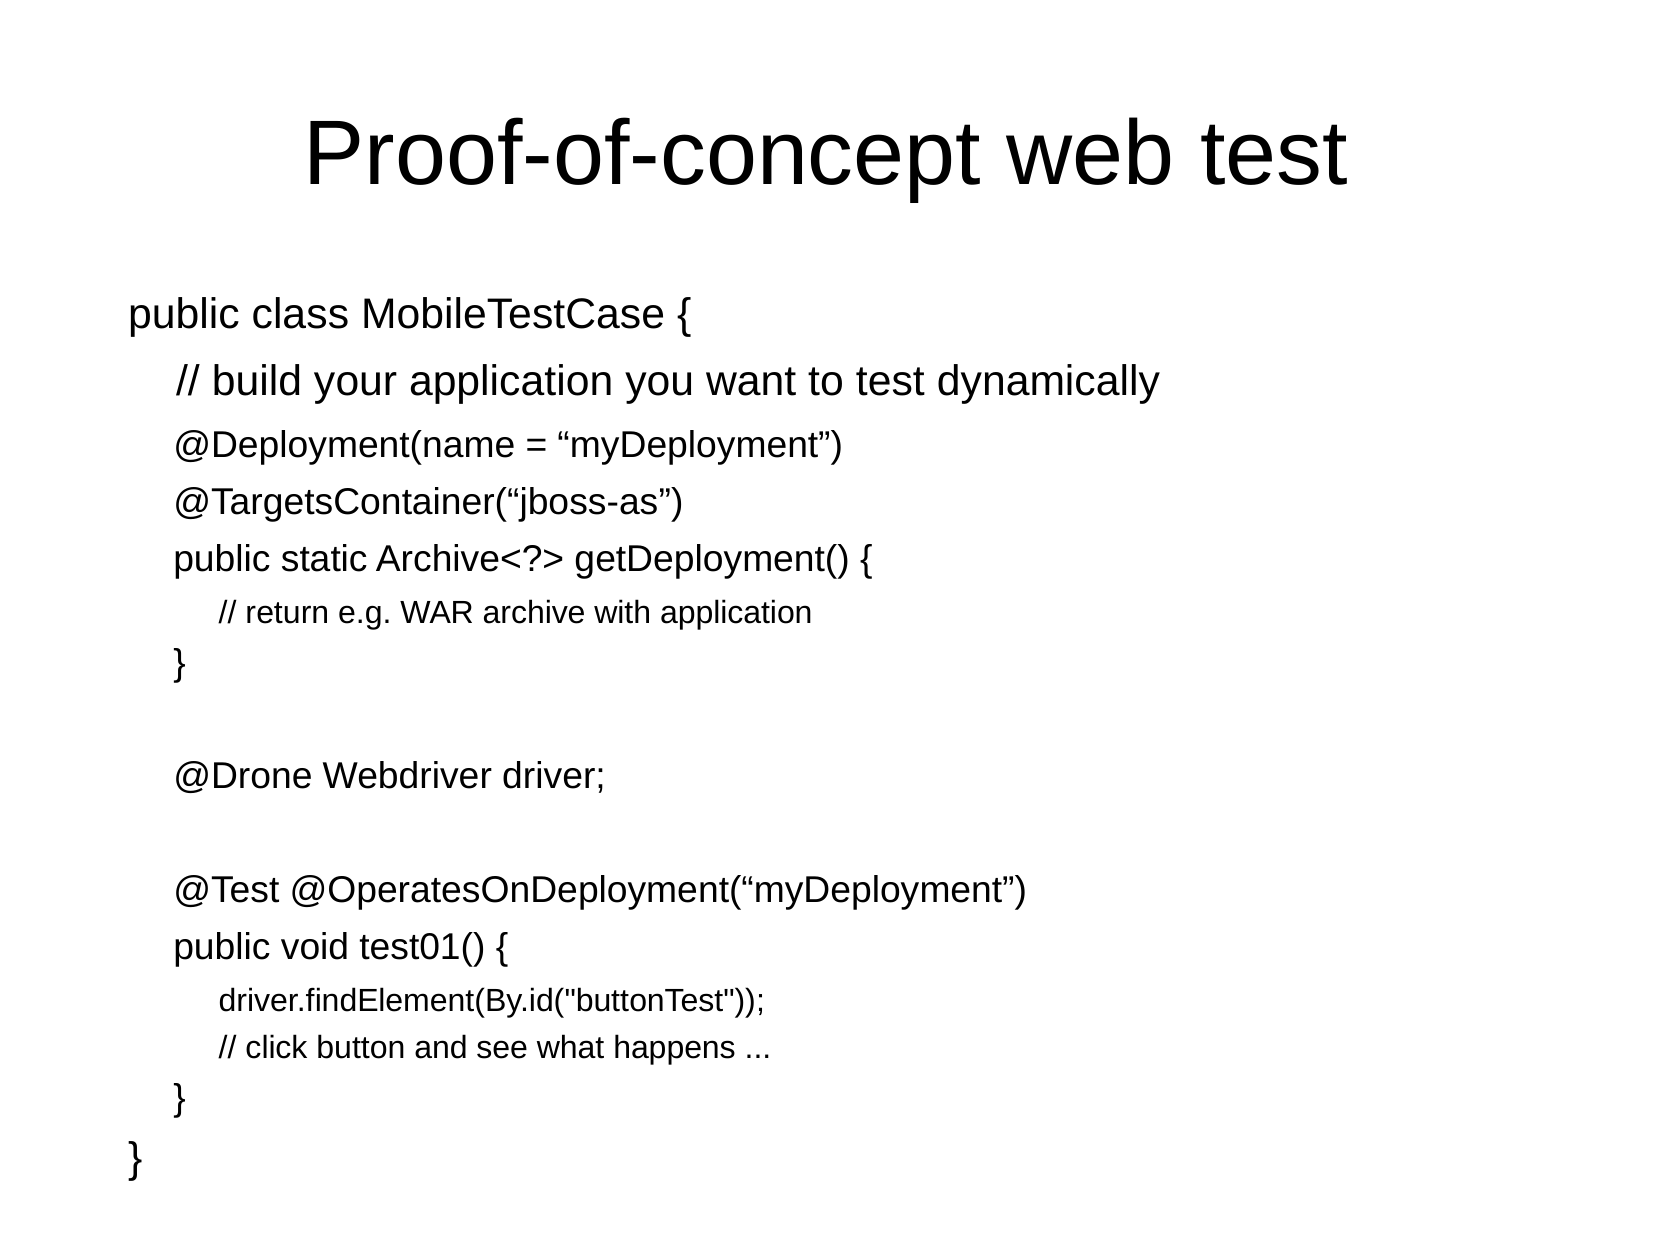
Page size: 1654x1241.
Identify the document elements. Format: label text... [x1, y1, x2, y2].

title Proof-of-concept web test [82, 49, 1571, 257]
list public class MobileTestCase { // build your application you want to test dynamically @Deployment(name = “myDeployment”) @TargetsContainer(“jboss-as”) public static Archive<?> getDeployment() { // return e.g. WAR archive with application } @Drone Webdriver driver; @Test @OperatesOnDeployment(“myDeployment”) public void test01() { driver.findElement(By.id("buttonTest")); // click button and see what happens ... } } [82, 290, 1538, 1186]
